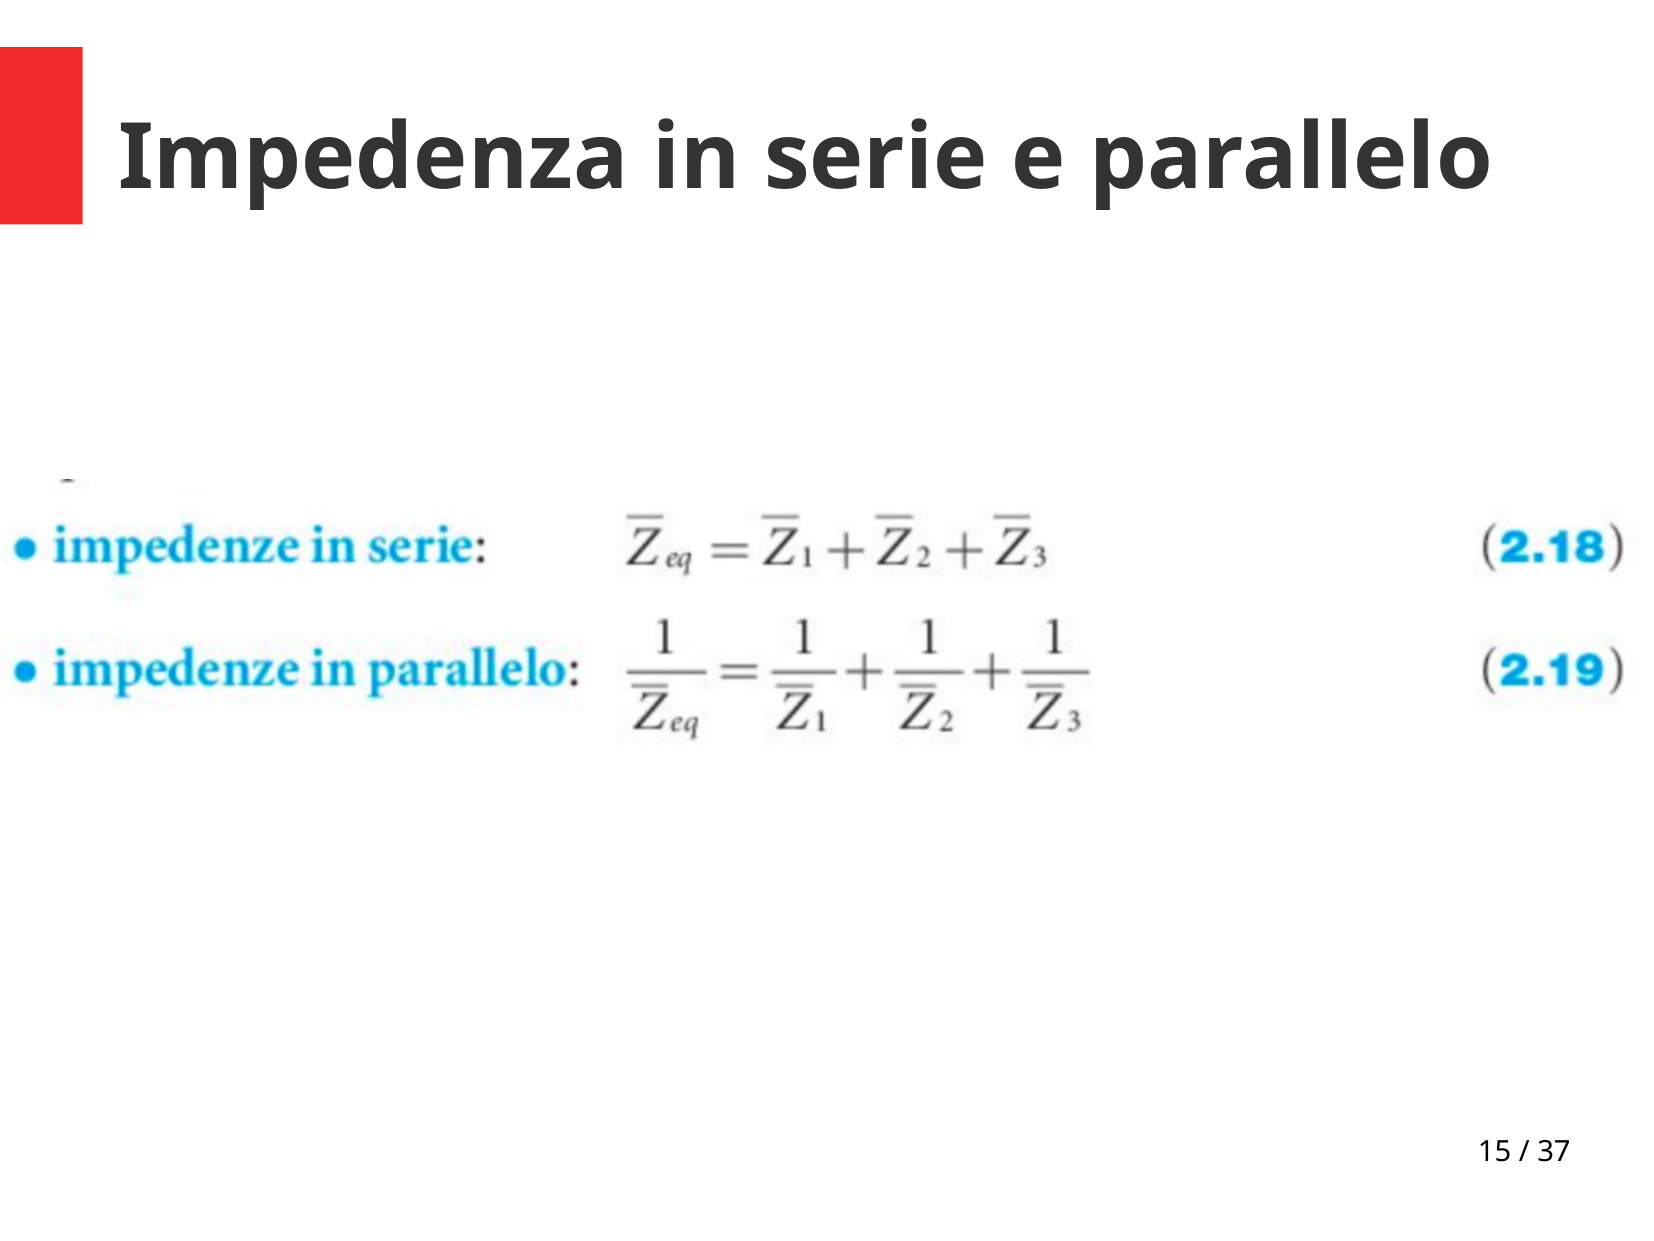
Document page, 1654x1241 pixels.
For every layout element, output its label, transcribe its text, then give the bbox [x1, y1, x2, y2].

picture [1, 479, 1654, 765]
title Impedenza in serie e parallelo [118, 45, 1571, 260]
